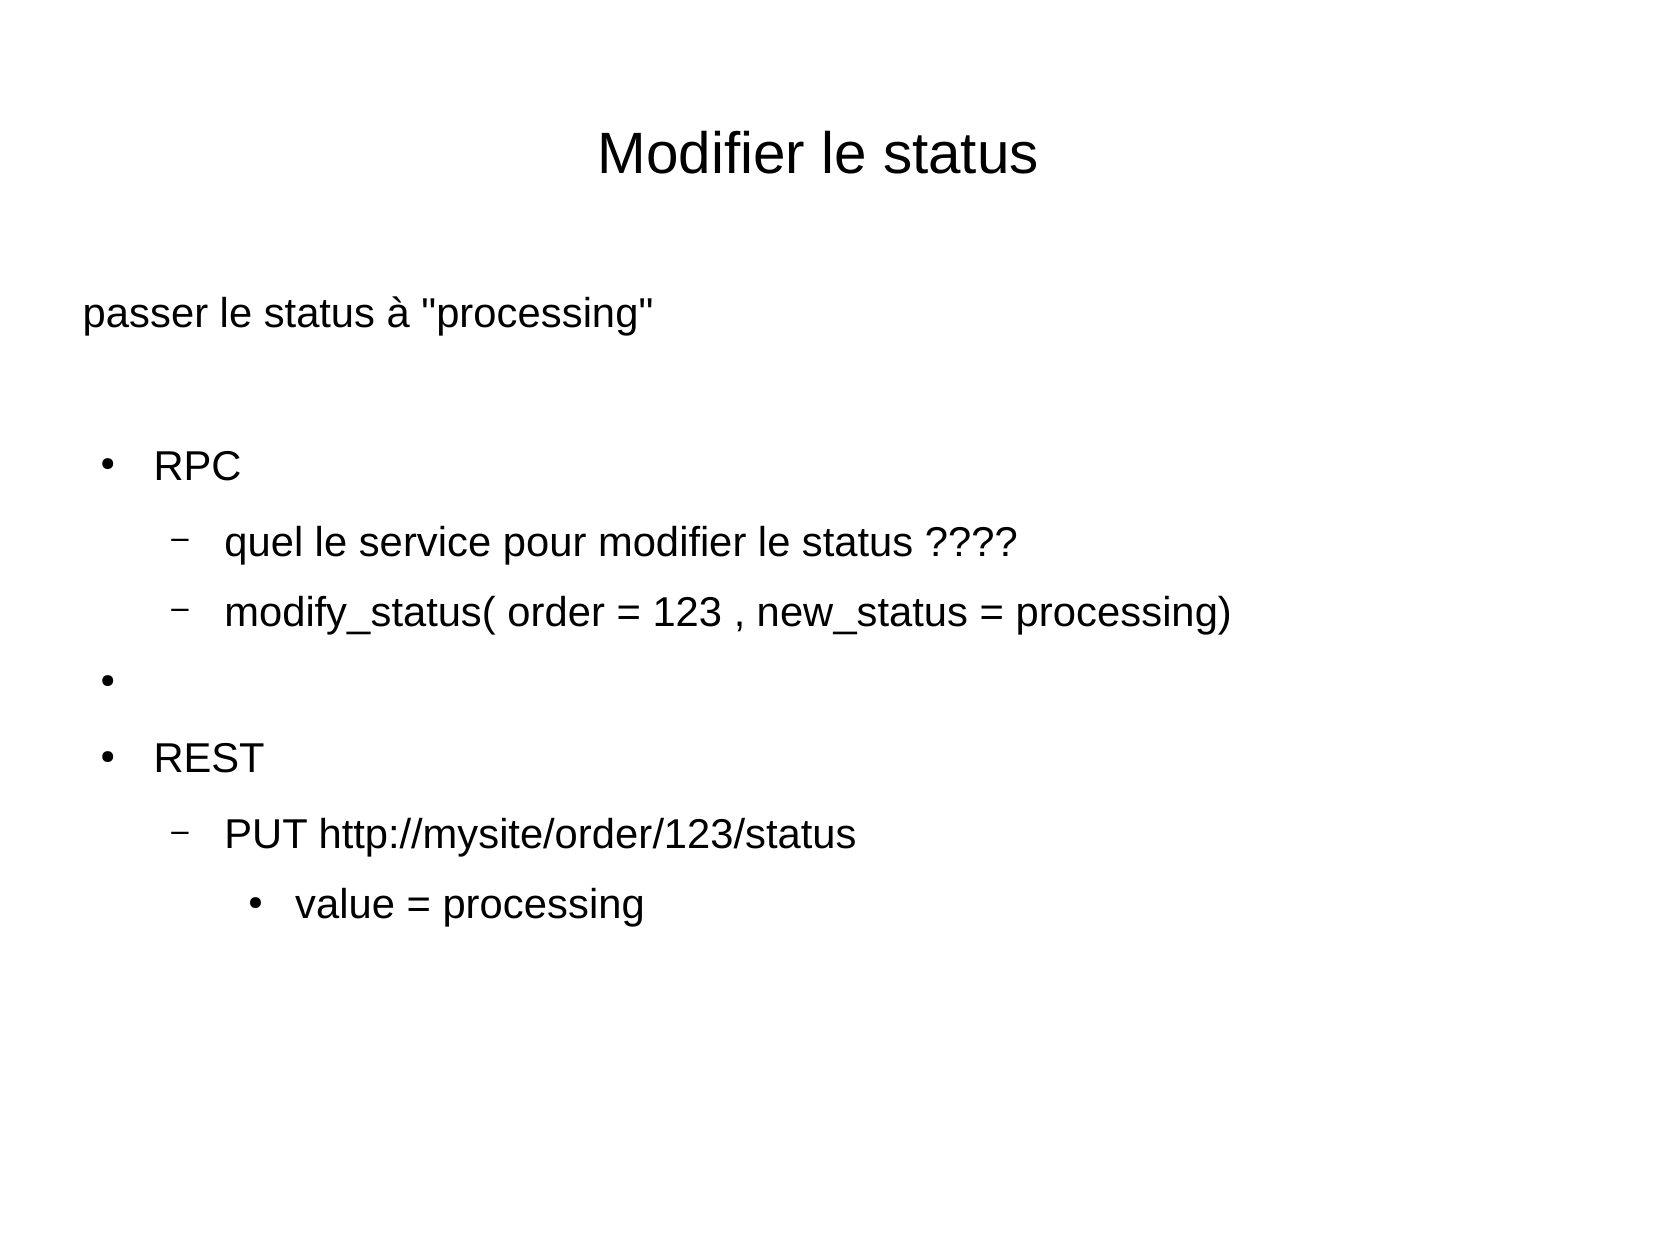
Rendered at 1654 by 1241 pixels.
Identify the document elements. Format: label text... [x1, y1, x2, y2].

list passer le status à "processing" RPC quel le service pour modifier le status ???? modify_status( order = 123 , new_status = processing) REST PUT http://mysite/order/123/status value = processing [82, 290, 1571, 1109]
title Modifier le status [82, 49, 1571, 257]
